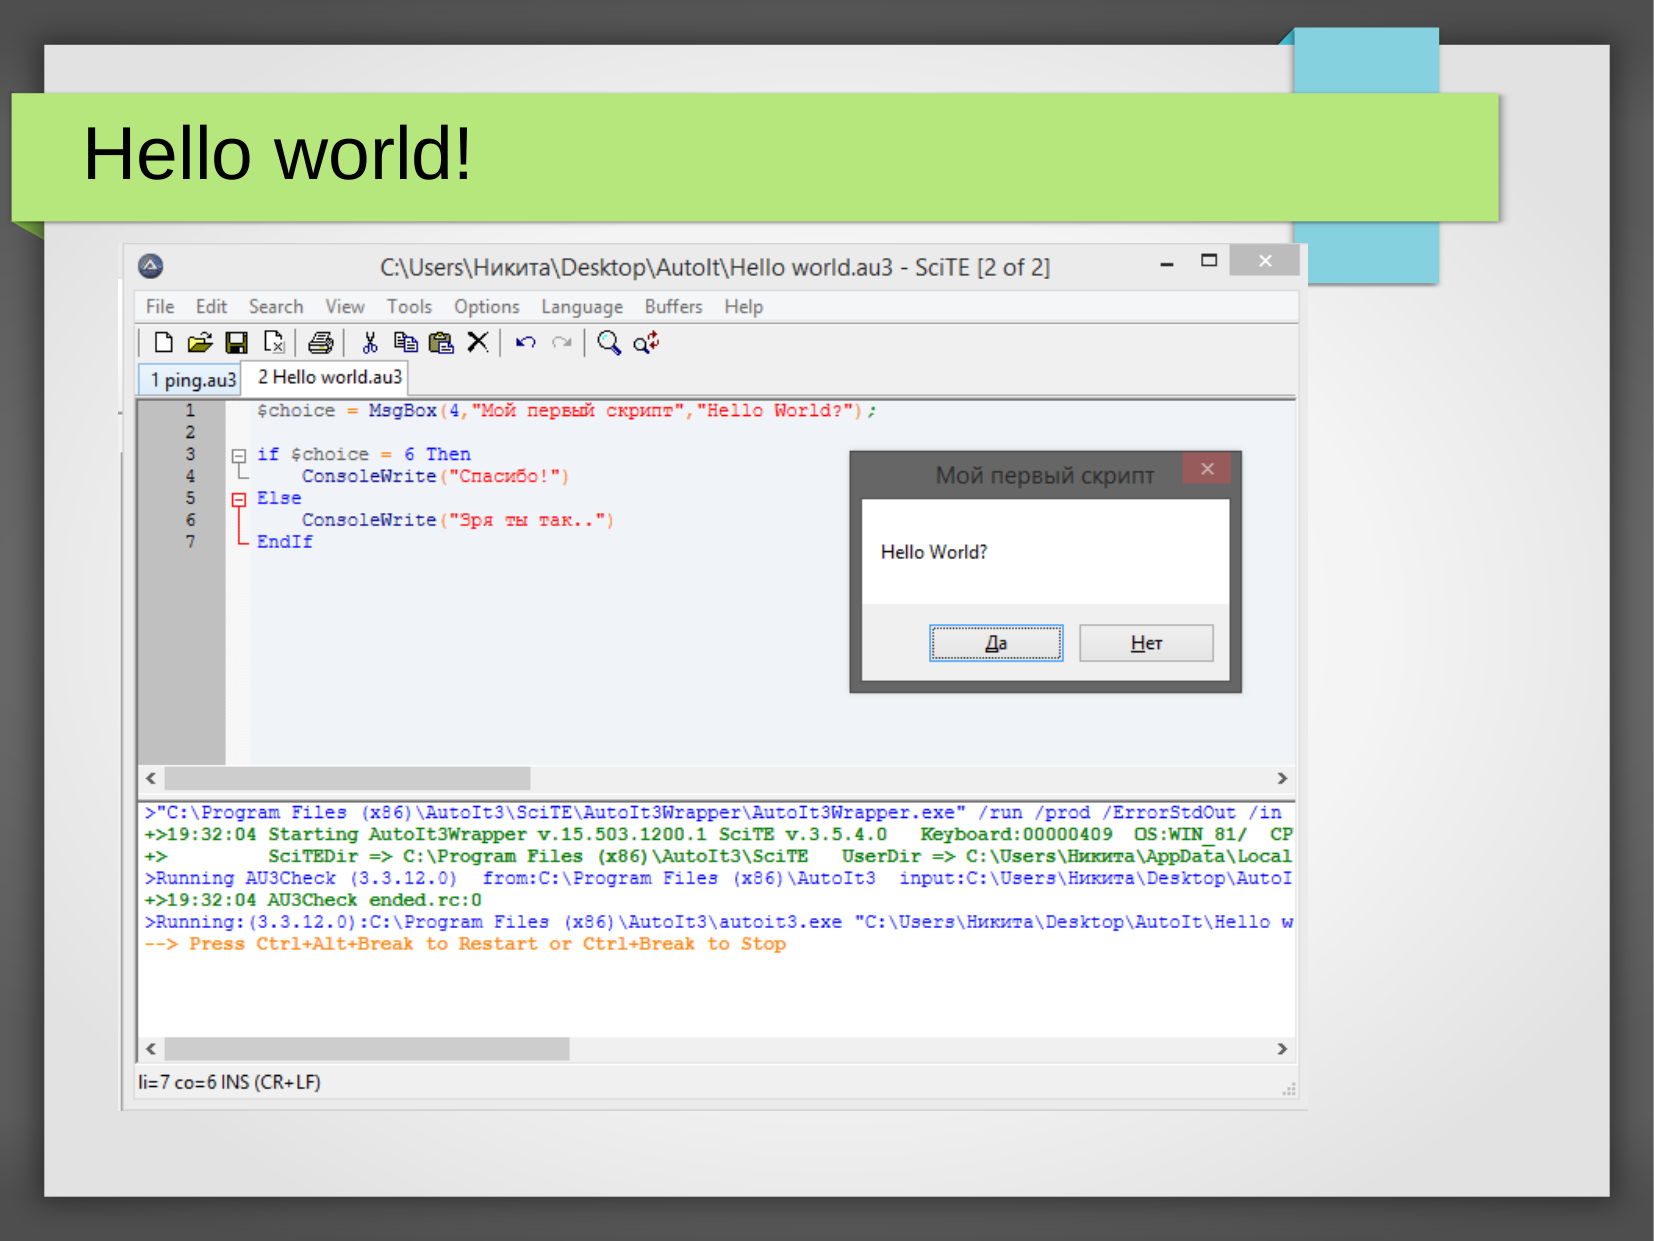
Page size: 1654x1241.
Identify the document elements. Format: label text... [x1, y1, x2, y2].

title Hello world! [82, 94, 1264, 213]
picture [0, 0, 1654, 1241]
